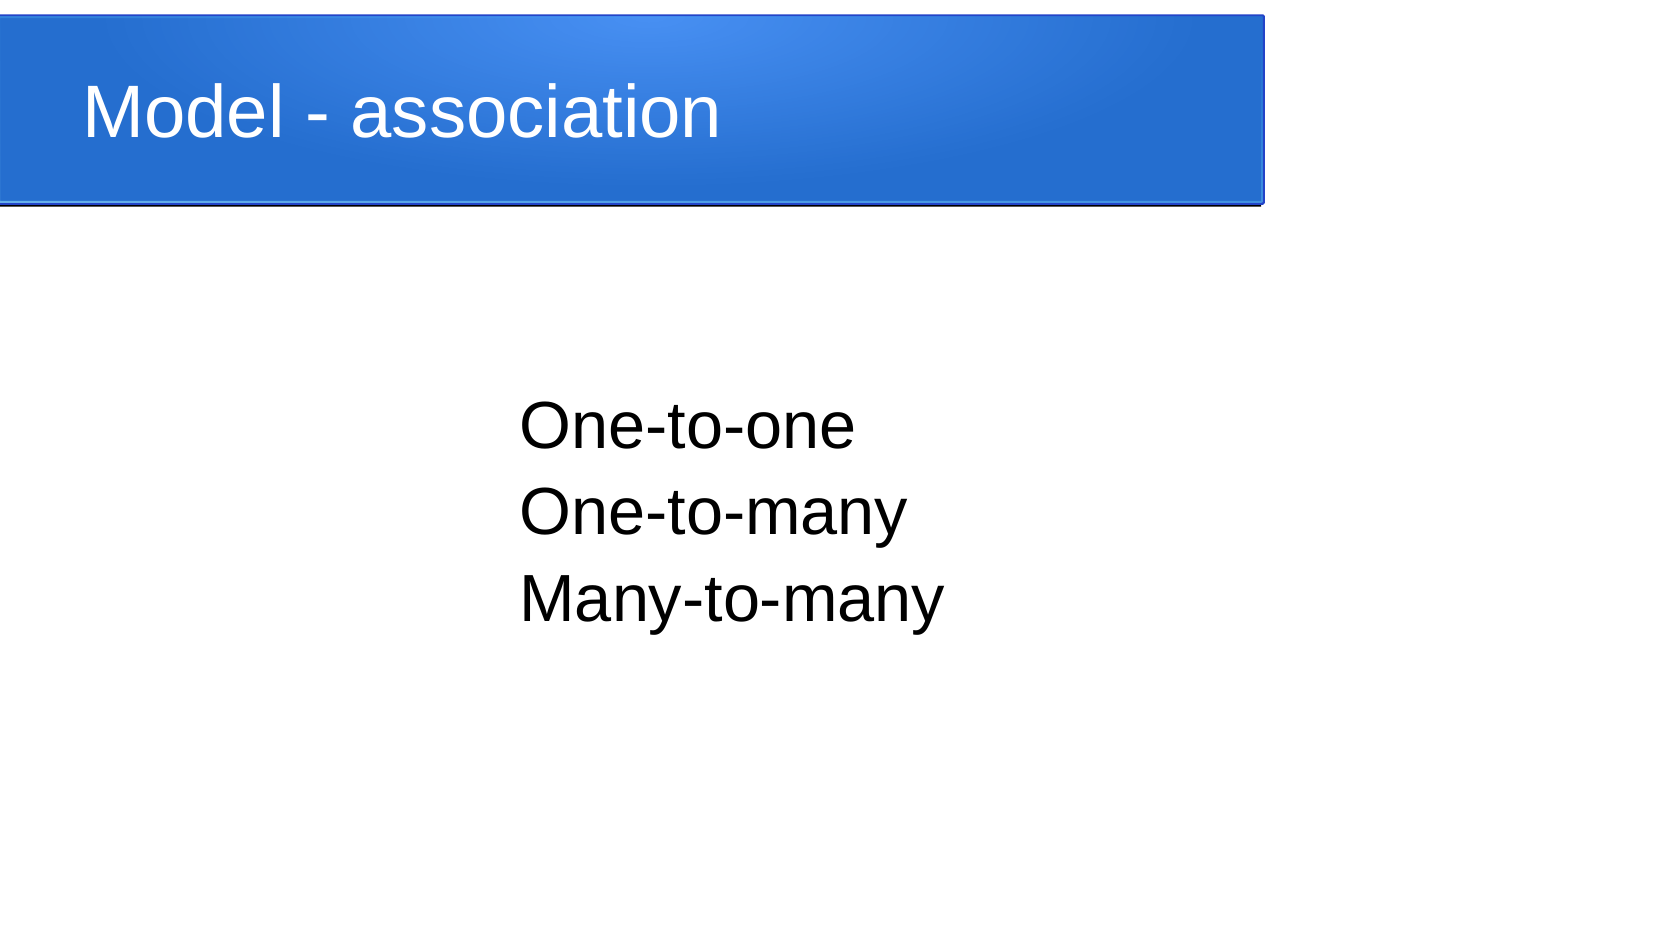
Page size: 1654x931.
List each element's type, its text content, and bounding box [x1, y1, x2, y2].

subtitle One-to-one One-to-many Many-to-many [519, 242, 1053, 782]
title Model - association [82, 35, 1235, 189]
